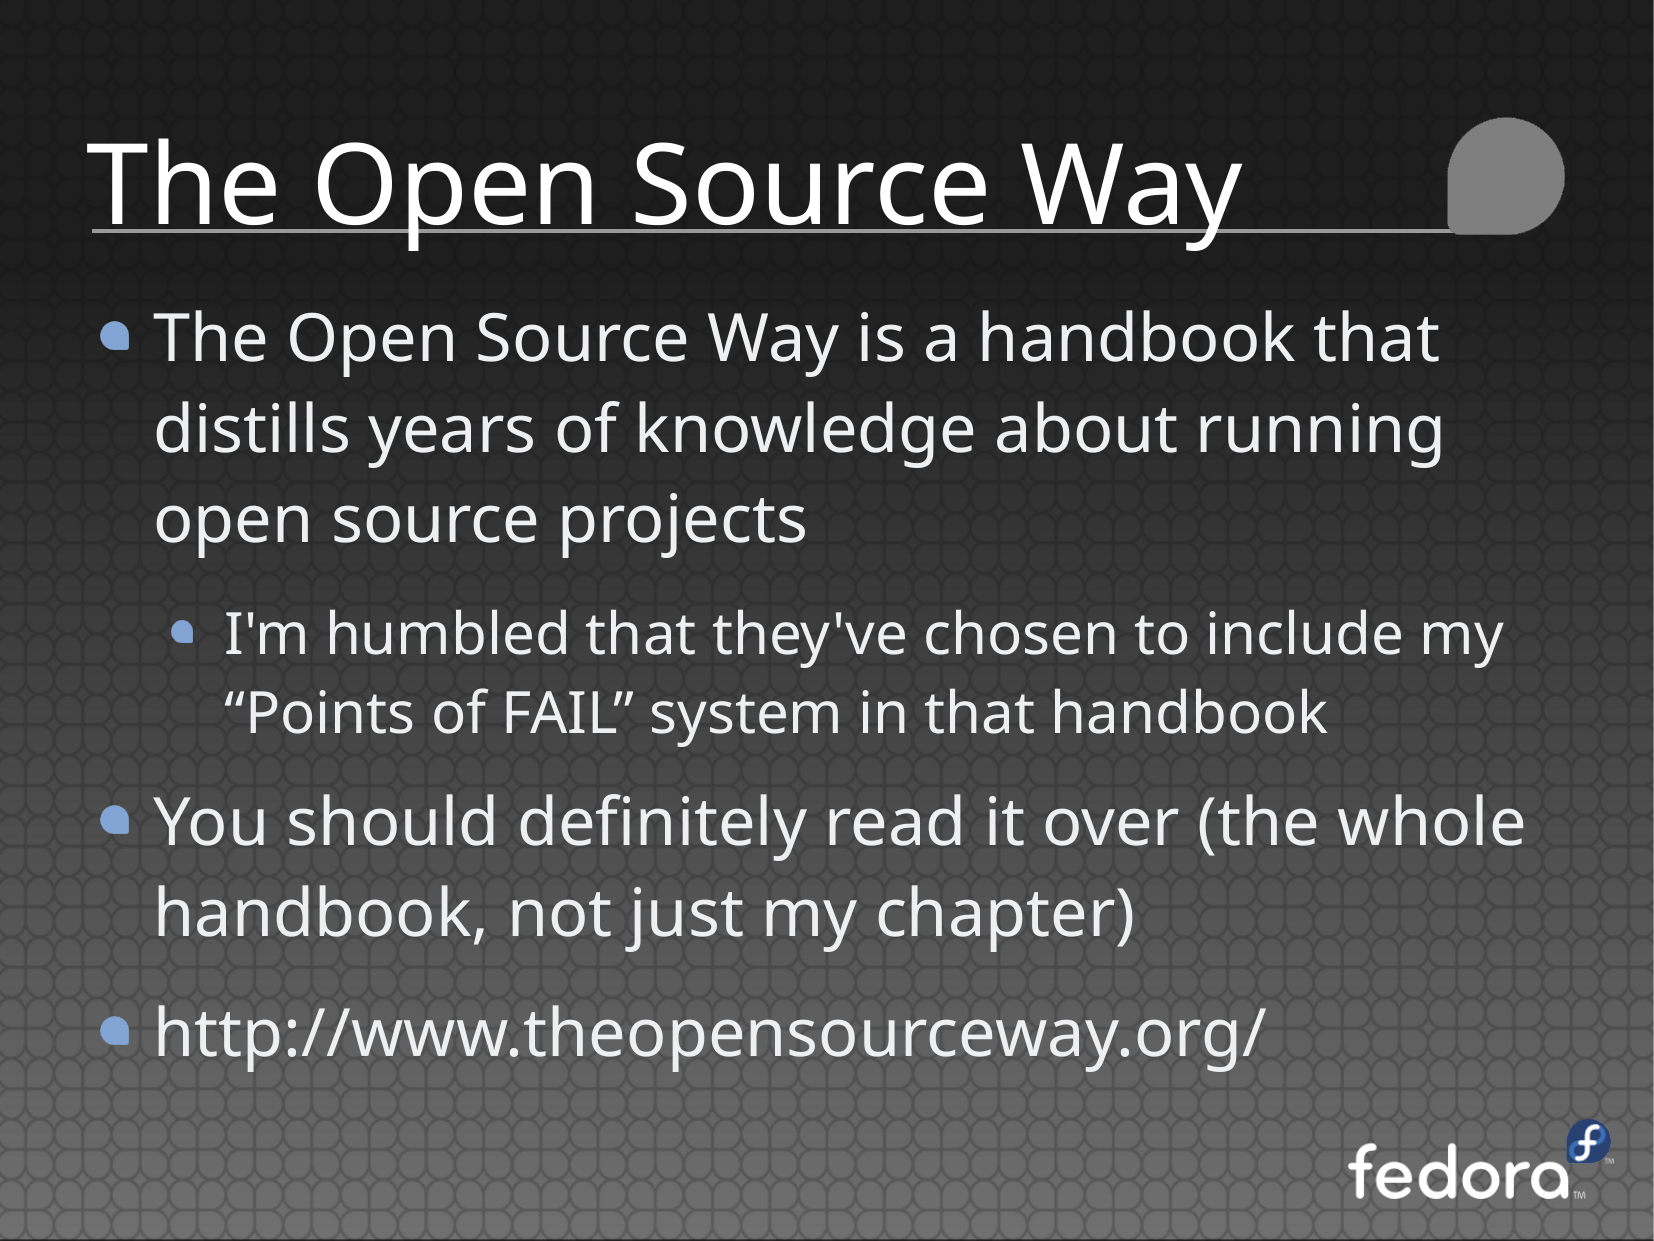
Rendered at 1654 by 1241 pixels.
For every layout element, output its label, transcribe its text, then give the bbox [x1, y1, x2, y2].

title The Open Source Way [86, 112, 1576, 249]
list The Open Source Way is a handbook that distills years of knowledge about running open source projects I'm humbled that they've chosen to include my “Points of FAIL” system in that handbook You should definitely read it over (the whole handbook, not just my chapter) http://www.theopensourceway.org/ [82, 290, 1571, 1109]
picture [0, 0, 1654, 1241]
